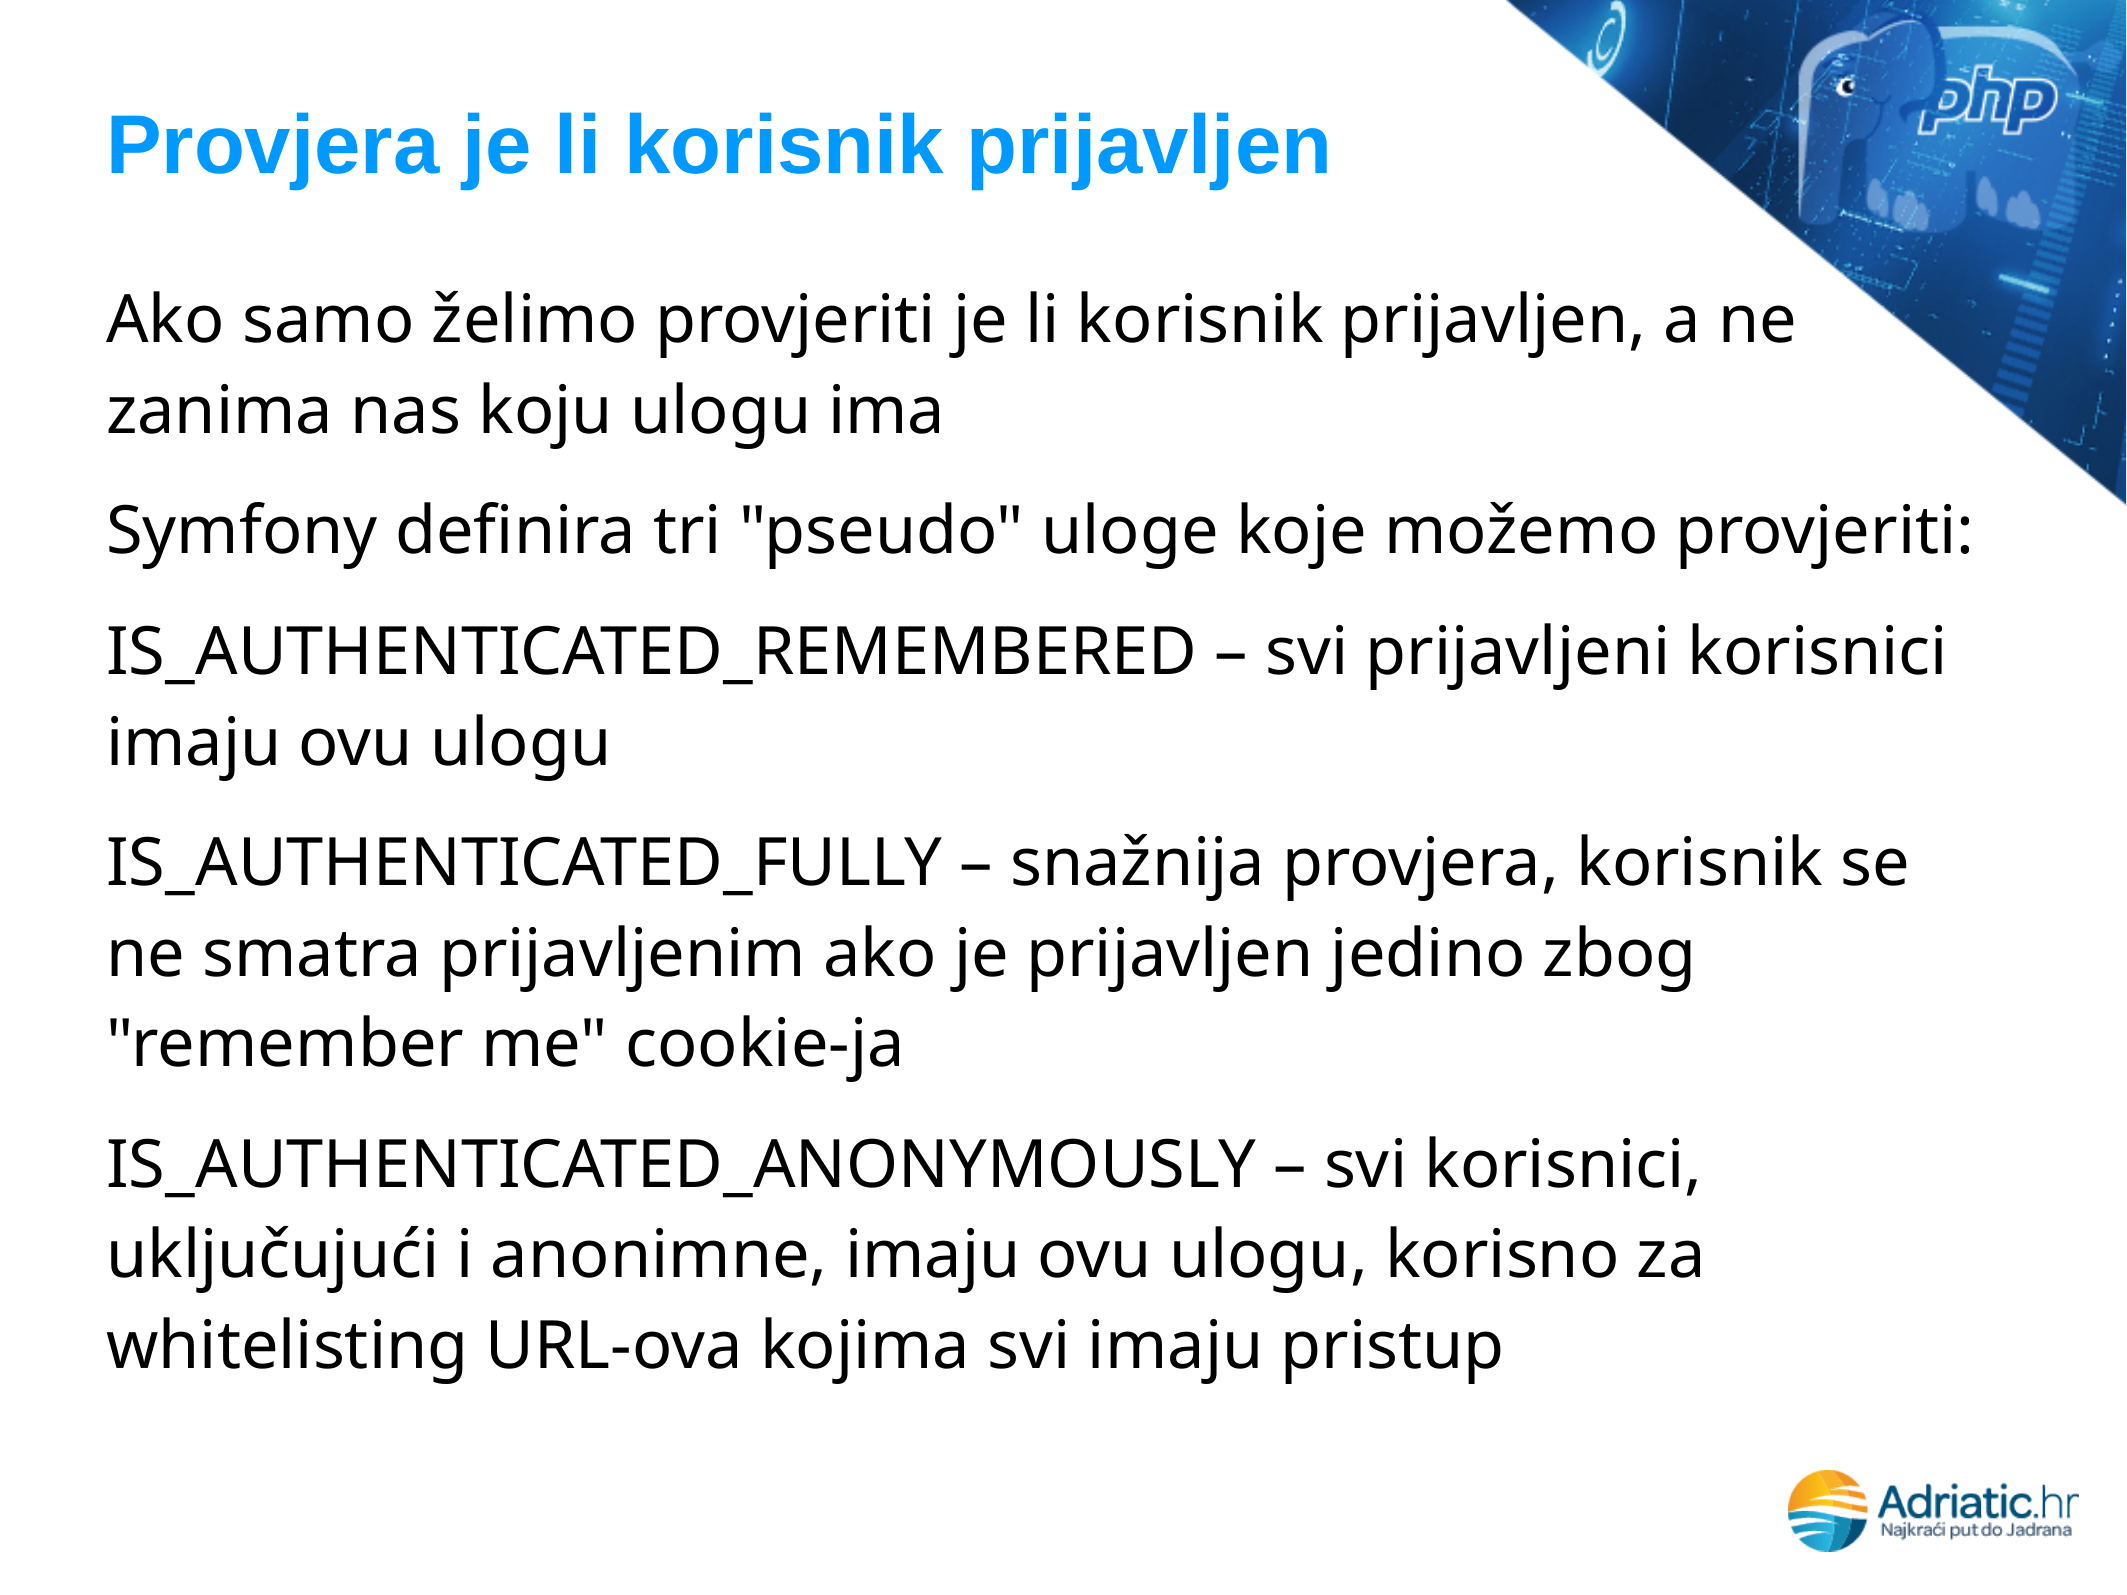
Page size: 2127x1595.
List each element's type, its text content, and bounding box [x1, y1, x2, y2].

picture [1505, 0, 2127, 625]
list Ako samo želimo provjeriti je li korisnik prijavljen, a ne zanima nas koju ulogu ima Symfony definira tri "pseudo" uloge koje možemo provjeriti: IS_AUTHENTICATED_REMEMBERED – svi prijavljeni korisnici imaju ovu ulogu IS_AUTHENTICATED_FULLY – snažnija provjera, korisnik se ne smatra prijavljenim ako je prijavljen jedino zbog "remember me" cookie-ja IS_AUTHENTICATED_ANONYMOUSLY – svi korisnici, uključujući i anonimne, imaju ovu ulogu, korisno za whitelisting URL-ova kojima svi imaju pristup [106, 271, 1997, 1453]
title Provjera je li korisnik prijavljen [106, 70, 1630, 219]
picture [1788, 1470, 2079, 1552]
